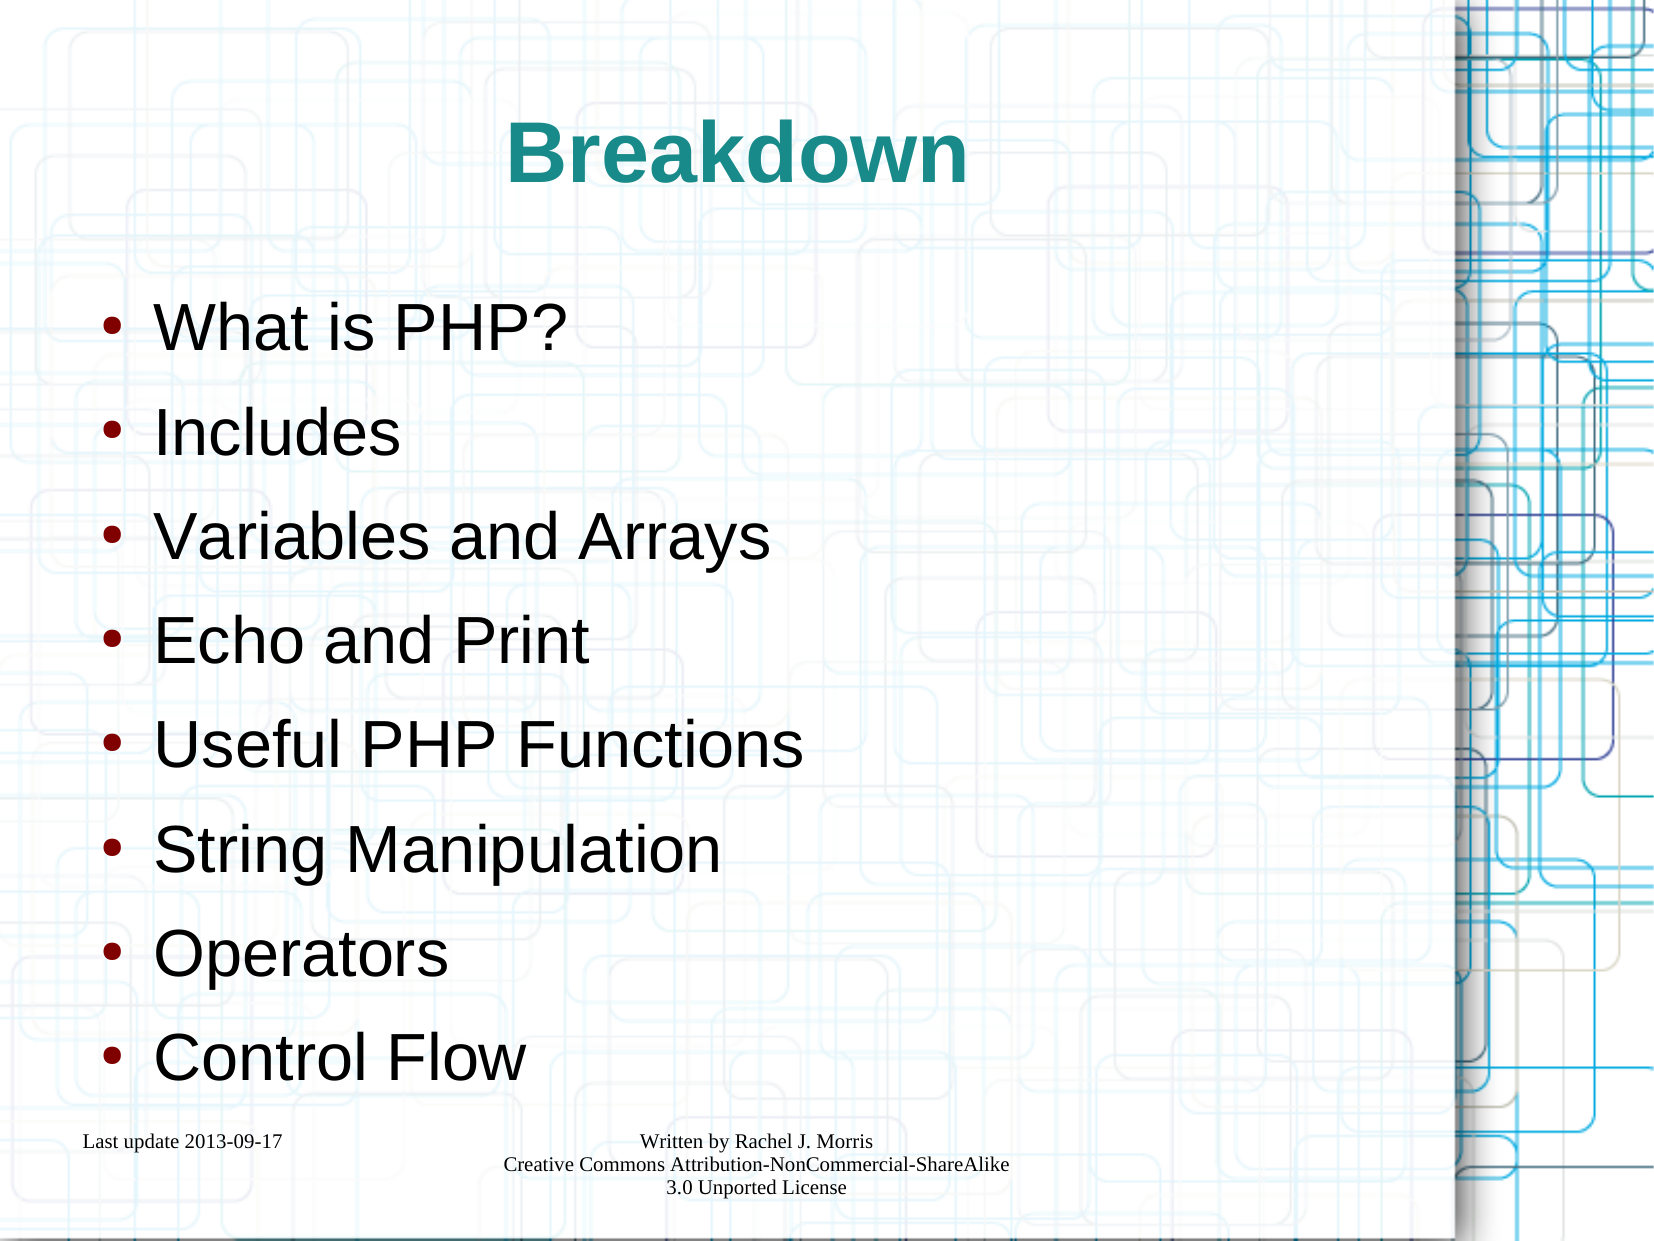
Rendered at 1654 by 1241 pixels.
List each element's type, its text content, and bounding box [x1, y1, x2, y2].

title Breakdown [59, 49, 1418, 257]
list What is PHP? Includes Variables and Arrays Echo and Print Useful PHP Functions String Manipulation Operators Control Flow [82, 290, 1418, 1096]
picture [0, 0, 1654, 1241]
